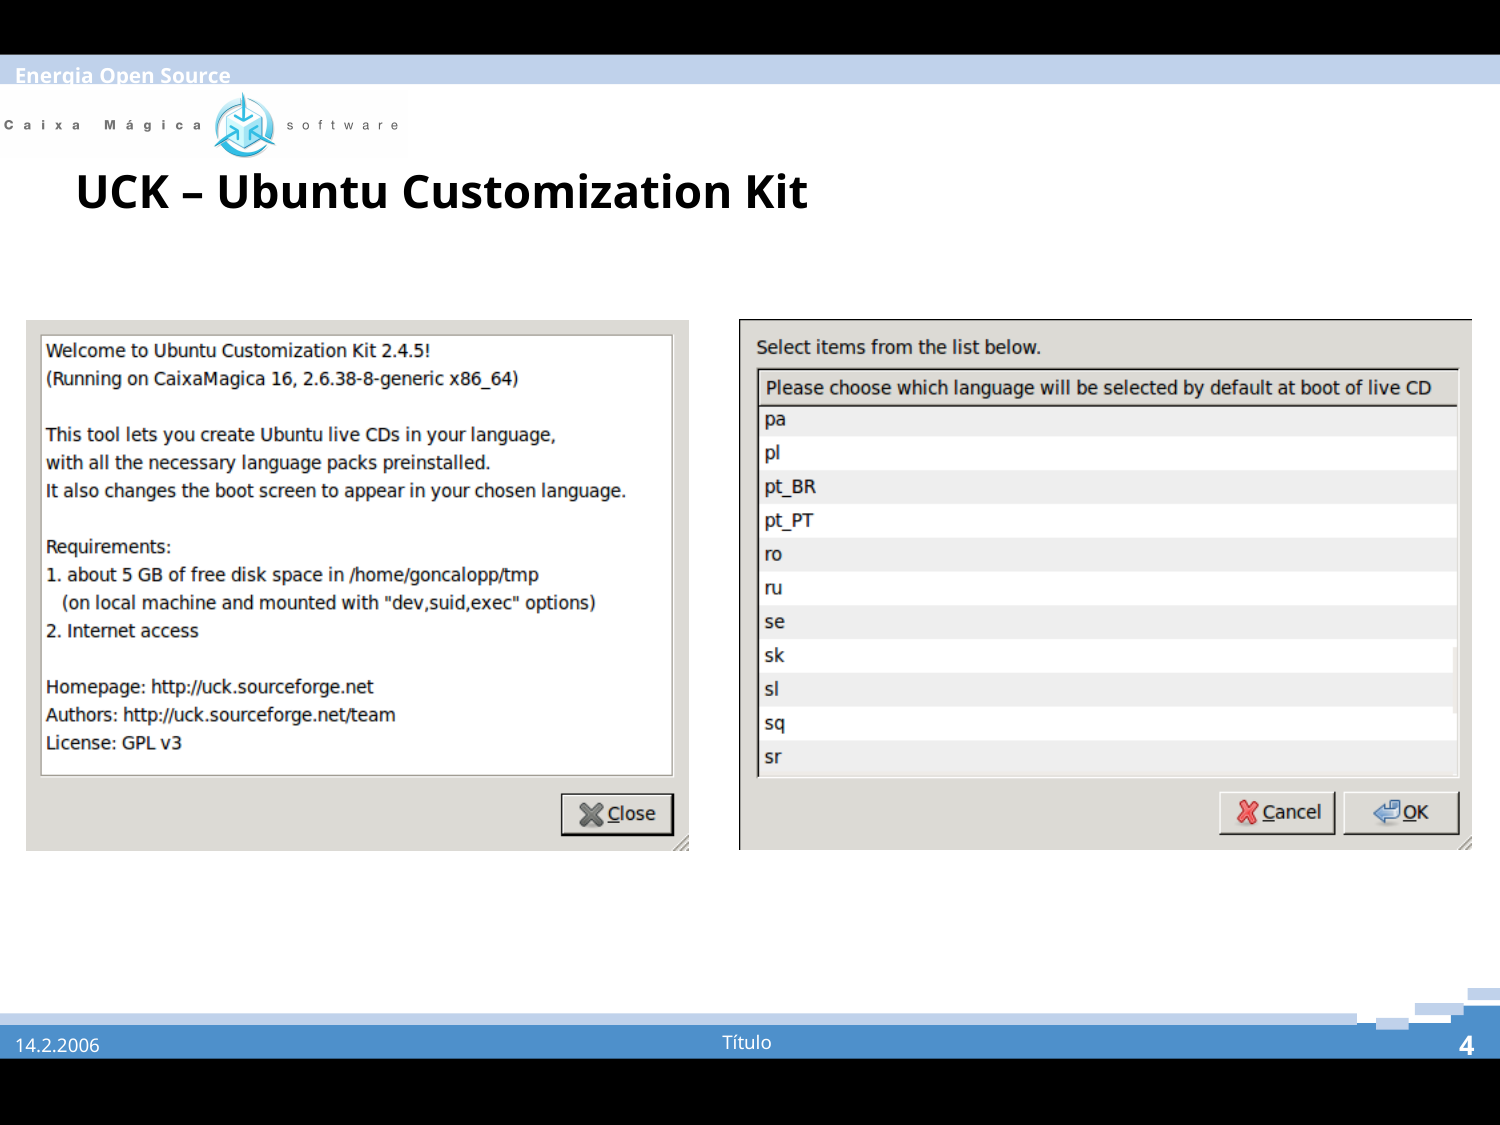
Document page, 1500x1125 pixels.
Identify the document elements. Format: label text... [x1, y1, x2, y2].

picture [739, 319, 1472, 850]
picture [26, 320, 689, 851]
title UCK – Ubuntu Customization Kit [75, 136, 1334, 246]
picture [0, 90, 408, 158]
